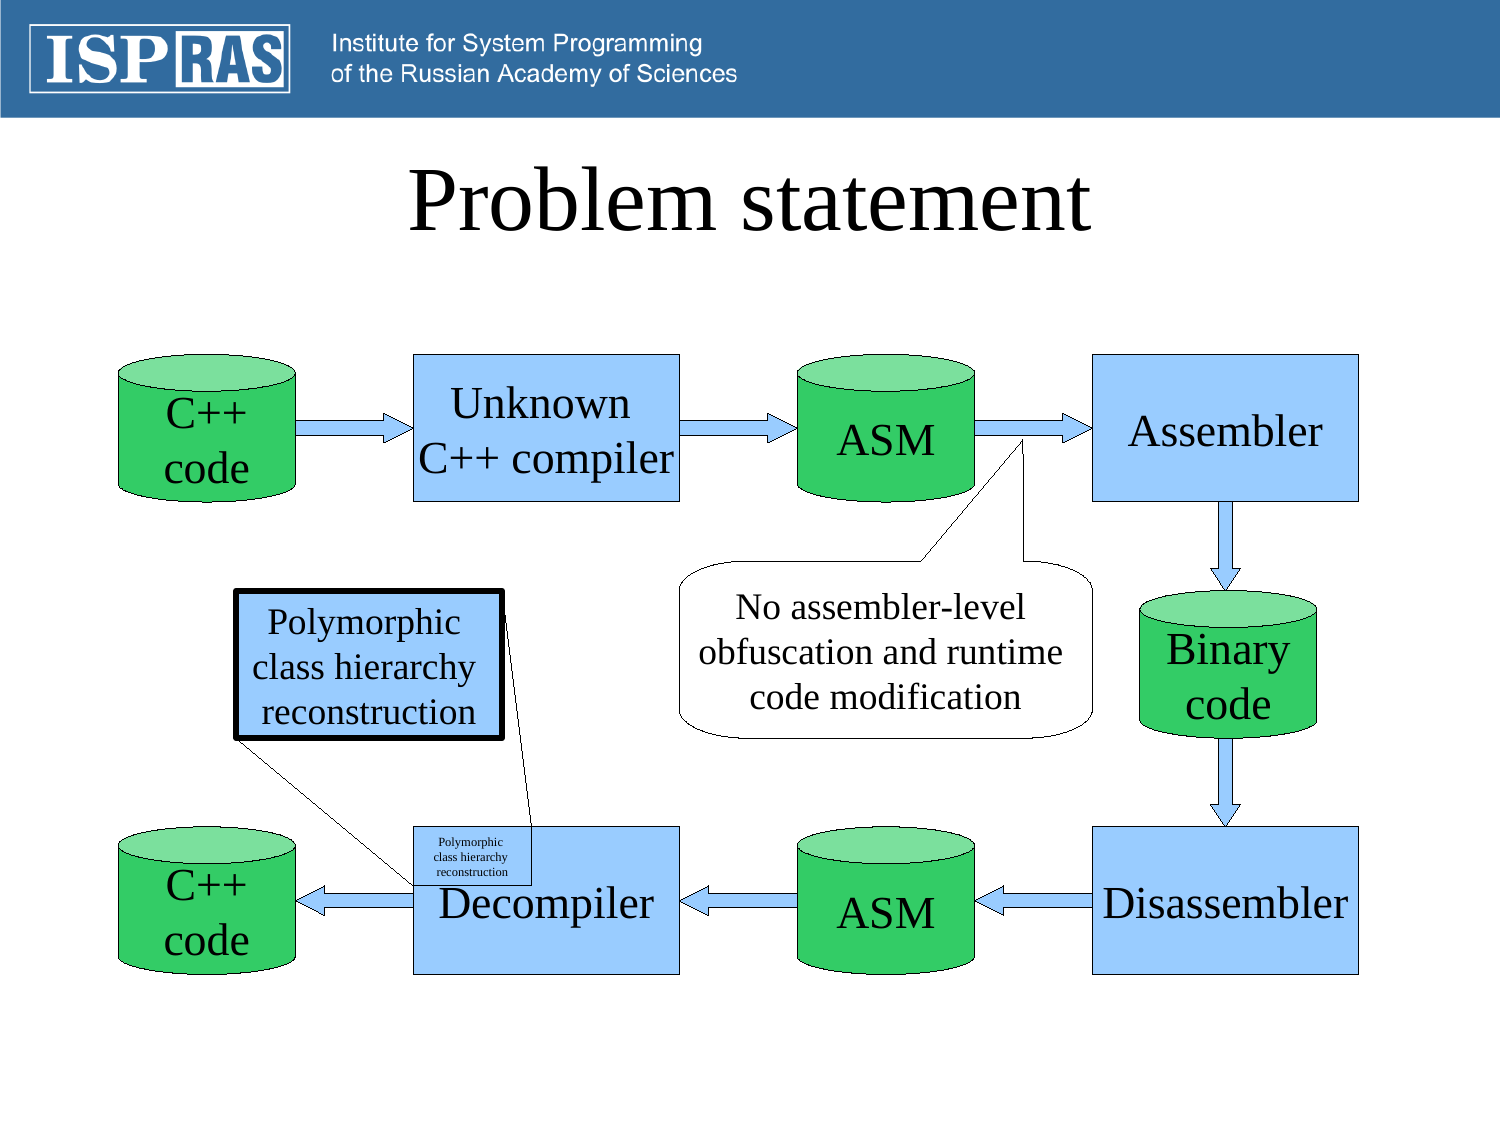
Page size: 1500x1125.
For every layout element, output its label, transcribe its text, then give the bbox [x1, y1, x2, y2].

text_box [295, 885, 414, 916]
text_box [295, 413, 414, 443]
text_box No assembler-level obfuscation and runtime code modification [679, 439, 1093, 739]
text_box Binary code [1139, 610, 1317, 739]
text_box Assembler [1092, 354, 1359, 502]
text_box ASM [797, 375, 975, 503]
text_box [679, 413, 798, 443]
text_box Unknown C++ compiler [413, 354, 680, 502]
text_box [974, 885, 1093, 916]
text_box C++ code [118, 375, 296, 503]
text_box Polymorphic class hierarchy reconstruction [236, 590, 502, 739]
title Problem statement [112, 92, 1388, 296]
text_box Decompiler [413, 826, 680, 975]
text_box [1210, 738, 1241, 827]
text_box Polymorphic class hierarchy reconstruction [413, 826, 532, 886]
text_box ASM [797, 848, 975, 975]
text_box [974, 413, 1093, 443]
picture [0, 0, 1500, 1125]
text_box [1210, 501, 1241, 591]
text_box Disassembler [1092, 826, 1359, 975]
text_box C++ code [118, 847, 296, 975]
text_box [679, 885, 798, 916]
